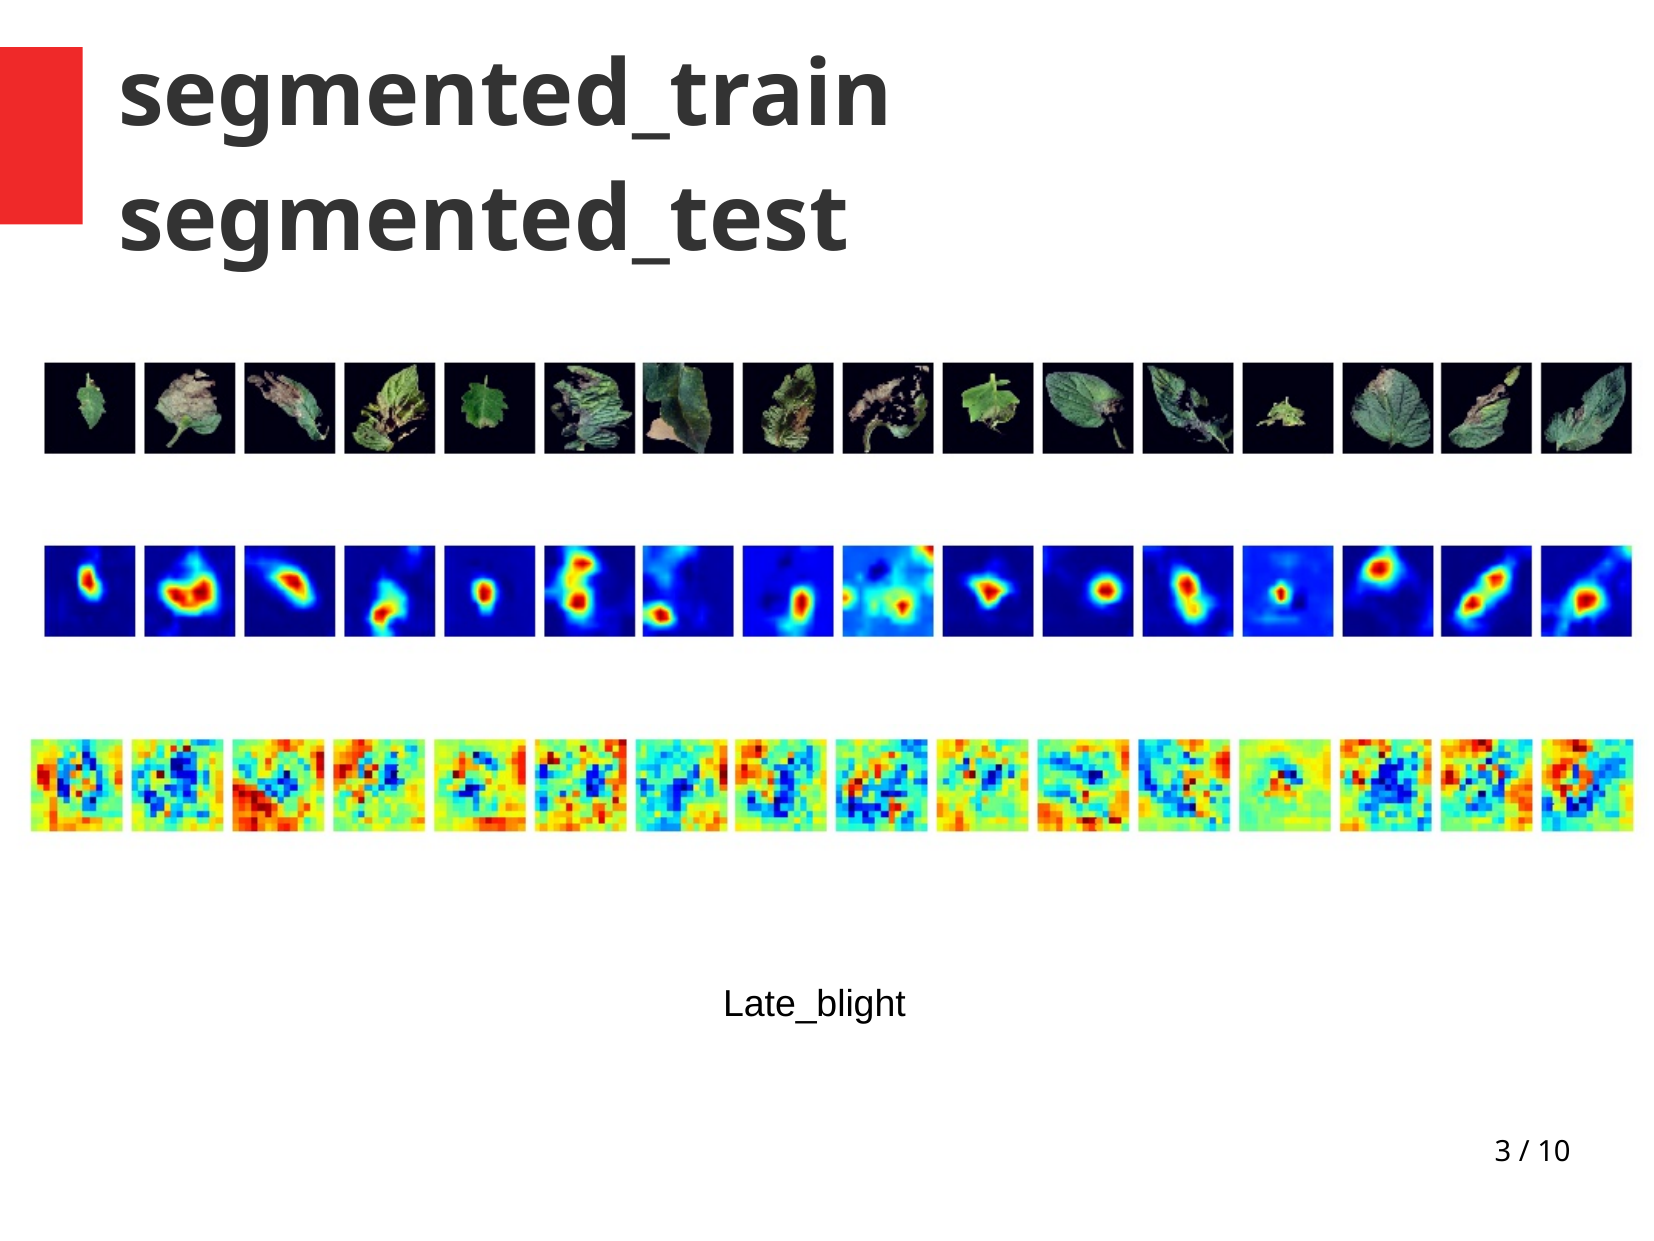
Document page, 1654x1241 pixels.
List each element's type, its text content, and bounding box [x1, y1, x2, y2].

picture [0, 529, 1649, 674]
text_box Late_blight [708, 975, 921, 1032]
picture [0, 346, 1649, 491]
picture [0, 724, 1649, 869]
title segmented_train segmented_test [118, 45, 1571, 260]
